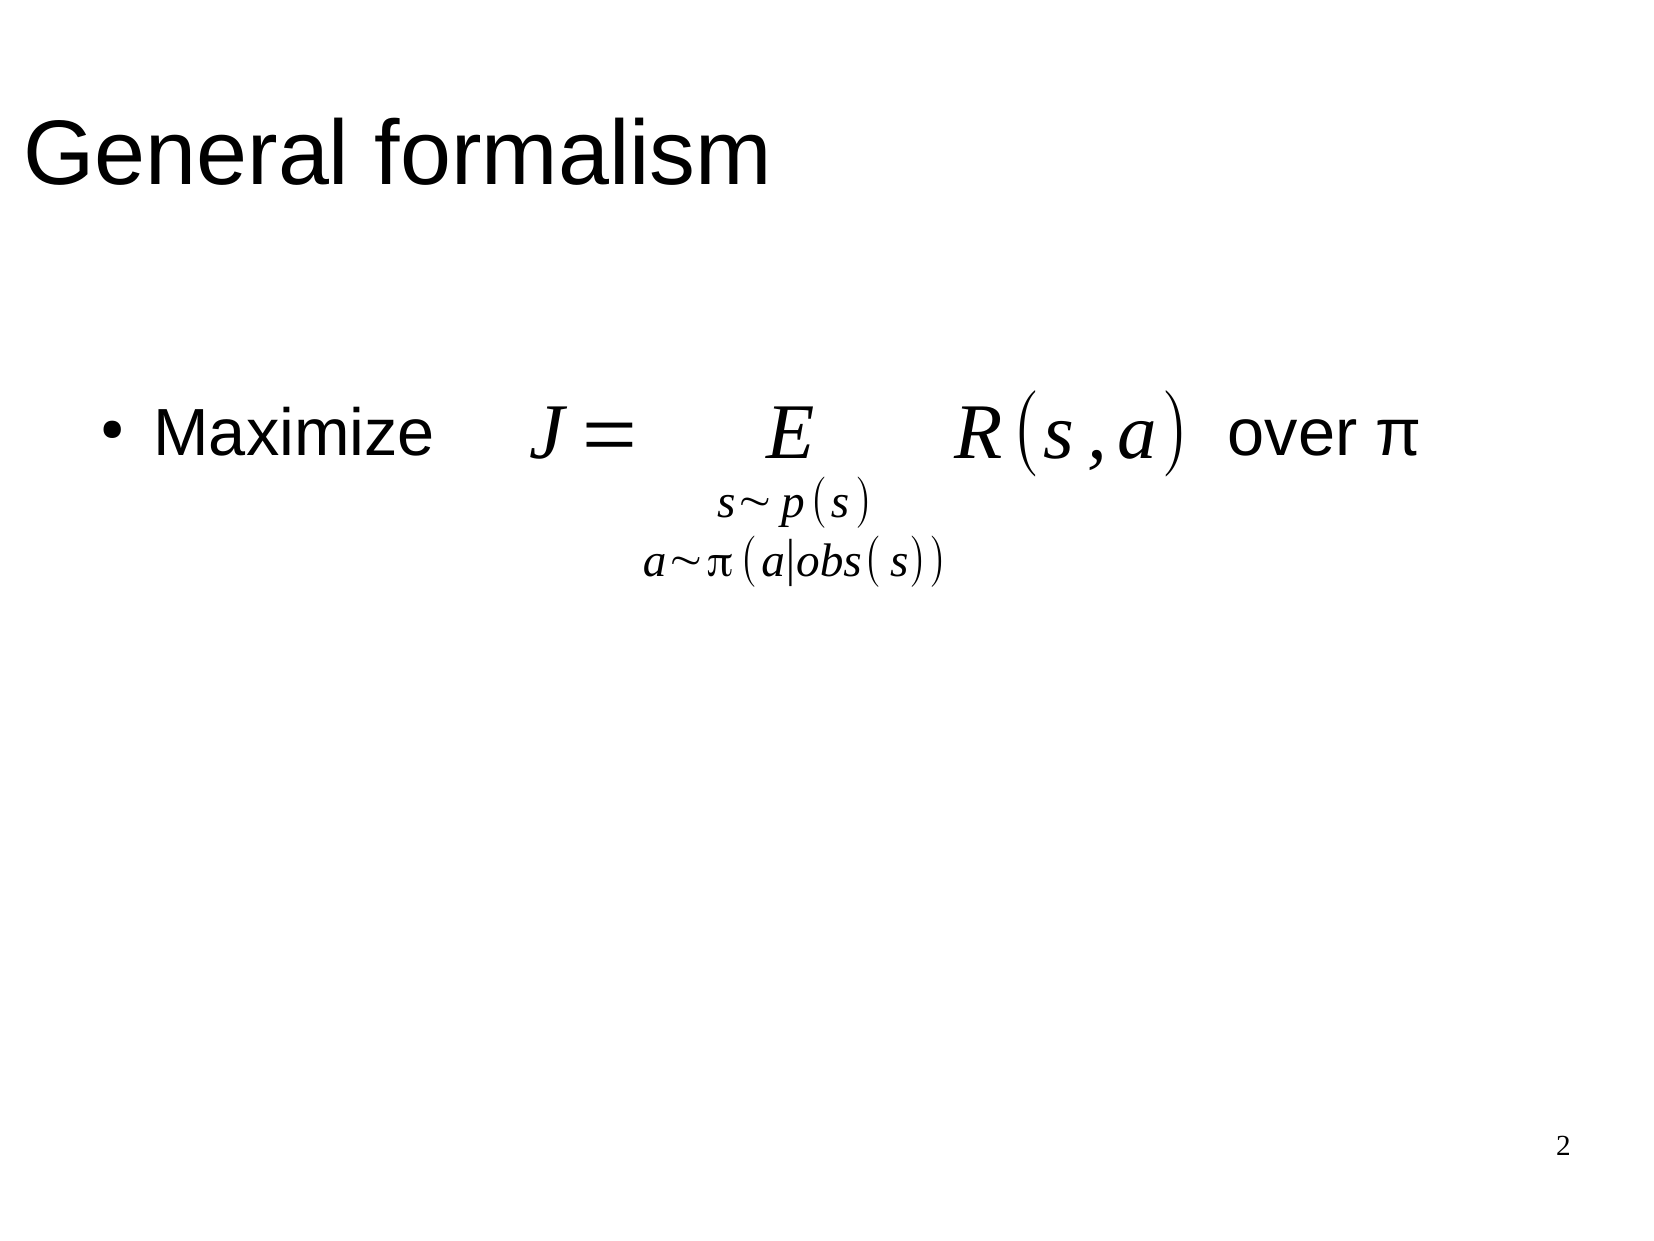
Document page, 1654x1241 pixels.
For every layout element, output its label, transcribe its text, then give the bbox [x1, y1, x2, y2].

chart [509, 384, 1207, 590]
list Maximize over π [82, 290, 1571, 1241]
title General formalism [23, 49, 1512, 257]
